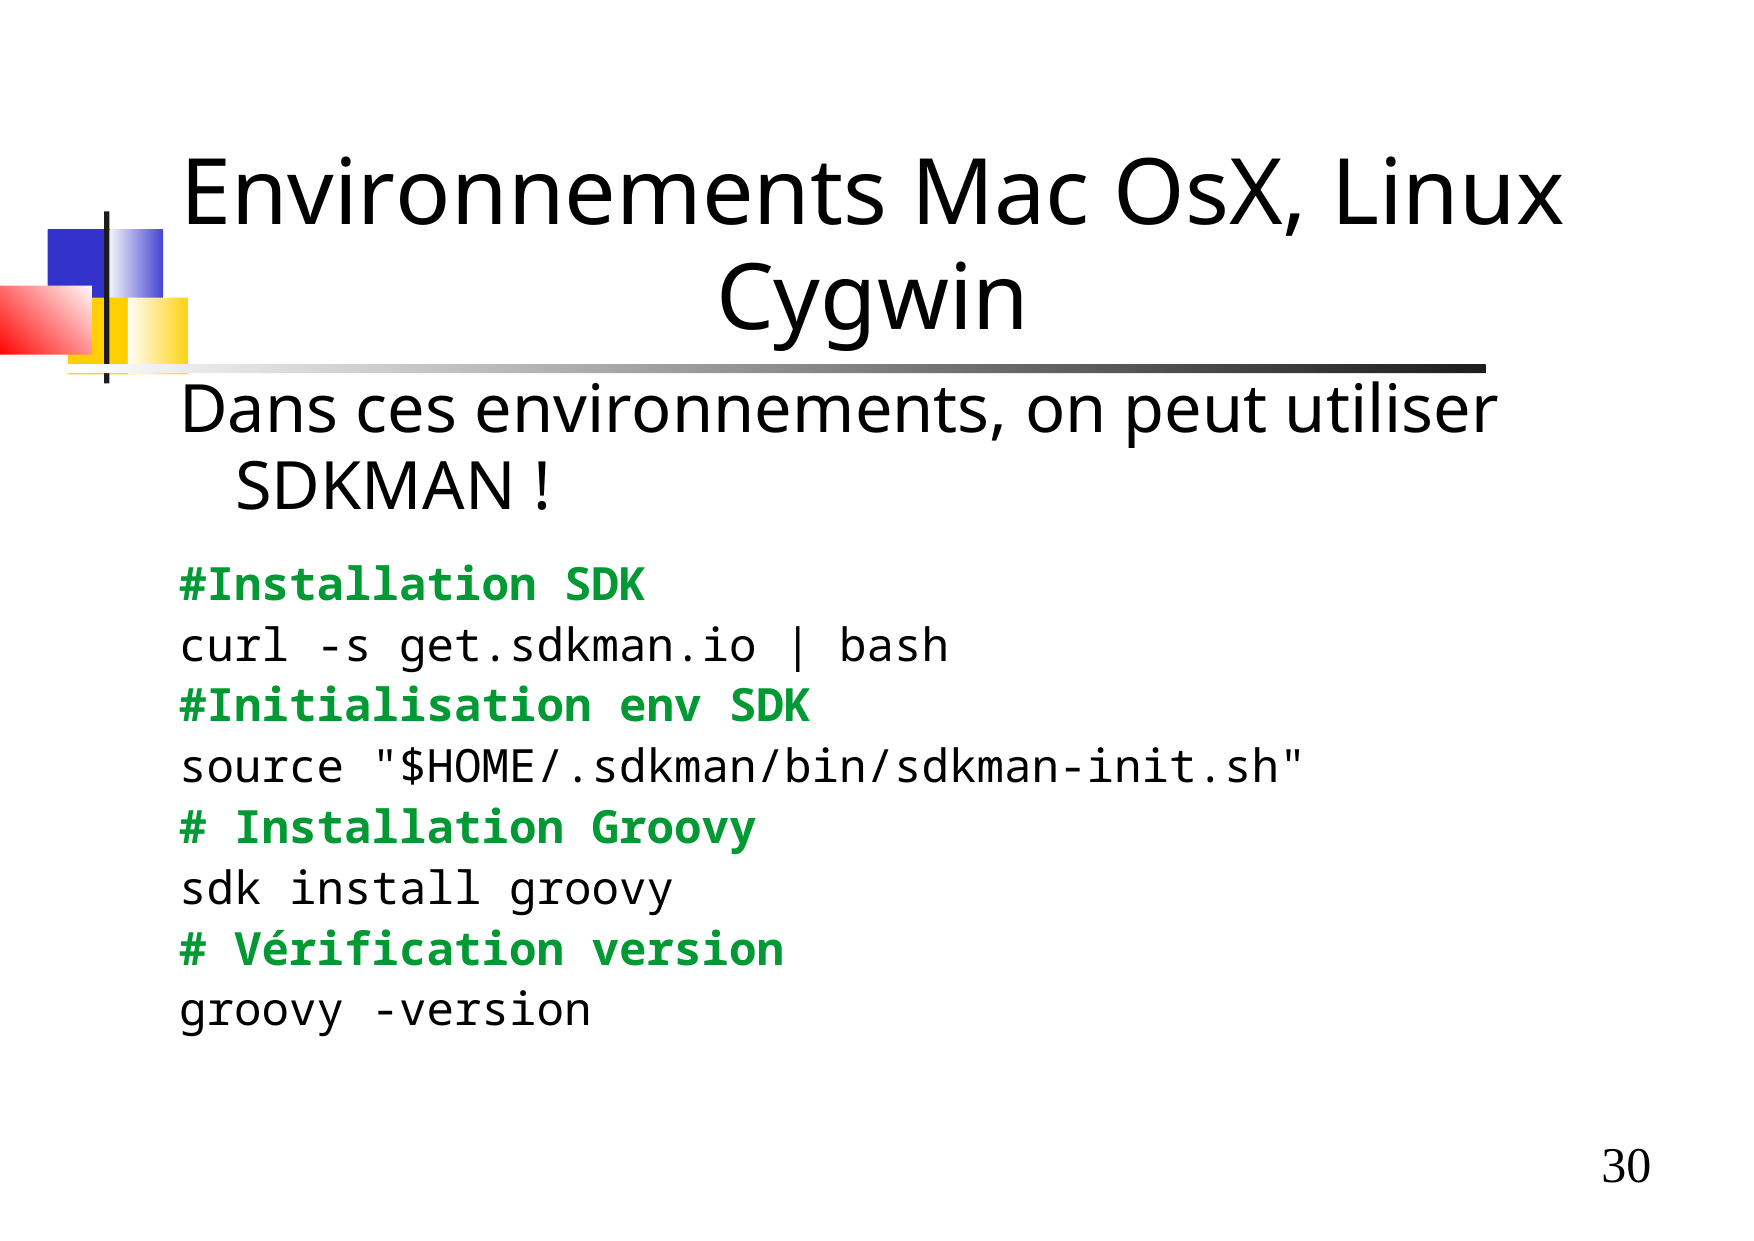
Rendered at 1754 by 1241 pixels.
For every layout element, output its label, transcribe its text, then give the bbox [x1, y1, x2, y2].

title Environnements Mac OsX, Linux Cygwin [179, 137, 1567, 354]
list Dans ces environnements, on peut utiliser SDKMAN ! #Installation SDK curl -s get.sdkman.io | bash #Initialisation env SDK source "$HOME/.sdkman/bin/sdkman-init.sh" # Installation Groovy sdk install groovy # Vérification version groovy -version [179, 371, 1567, 1091]
